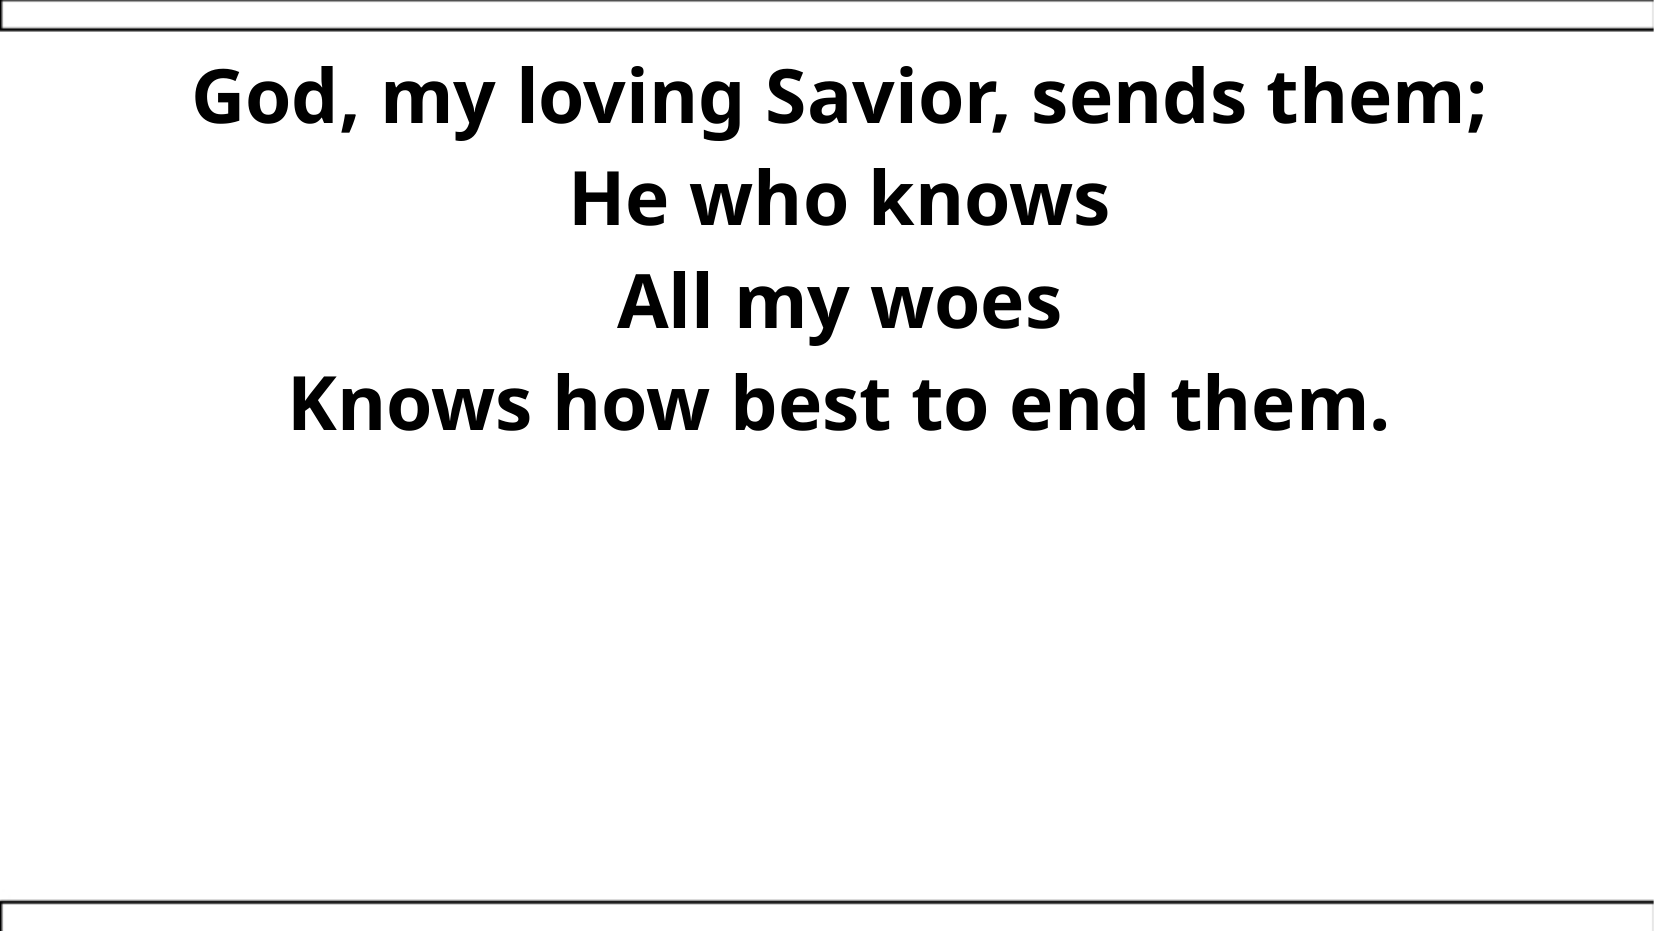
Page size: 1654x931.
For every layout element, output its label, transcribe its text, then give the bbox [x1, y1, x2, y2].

text_box God, my loving Savior, sends them; He who knows All my woes Knows how best to end them. [120, 35, 1561, 451]
picture [0, 0, 1654, 931]
